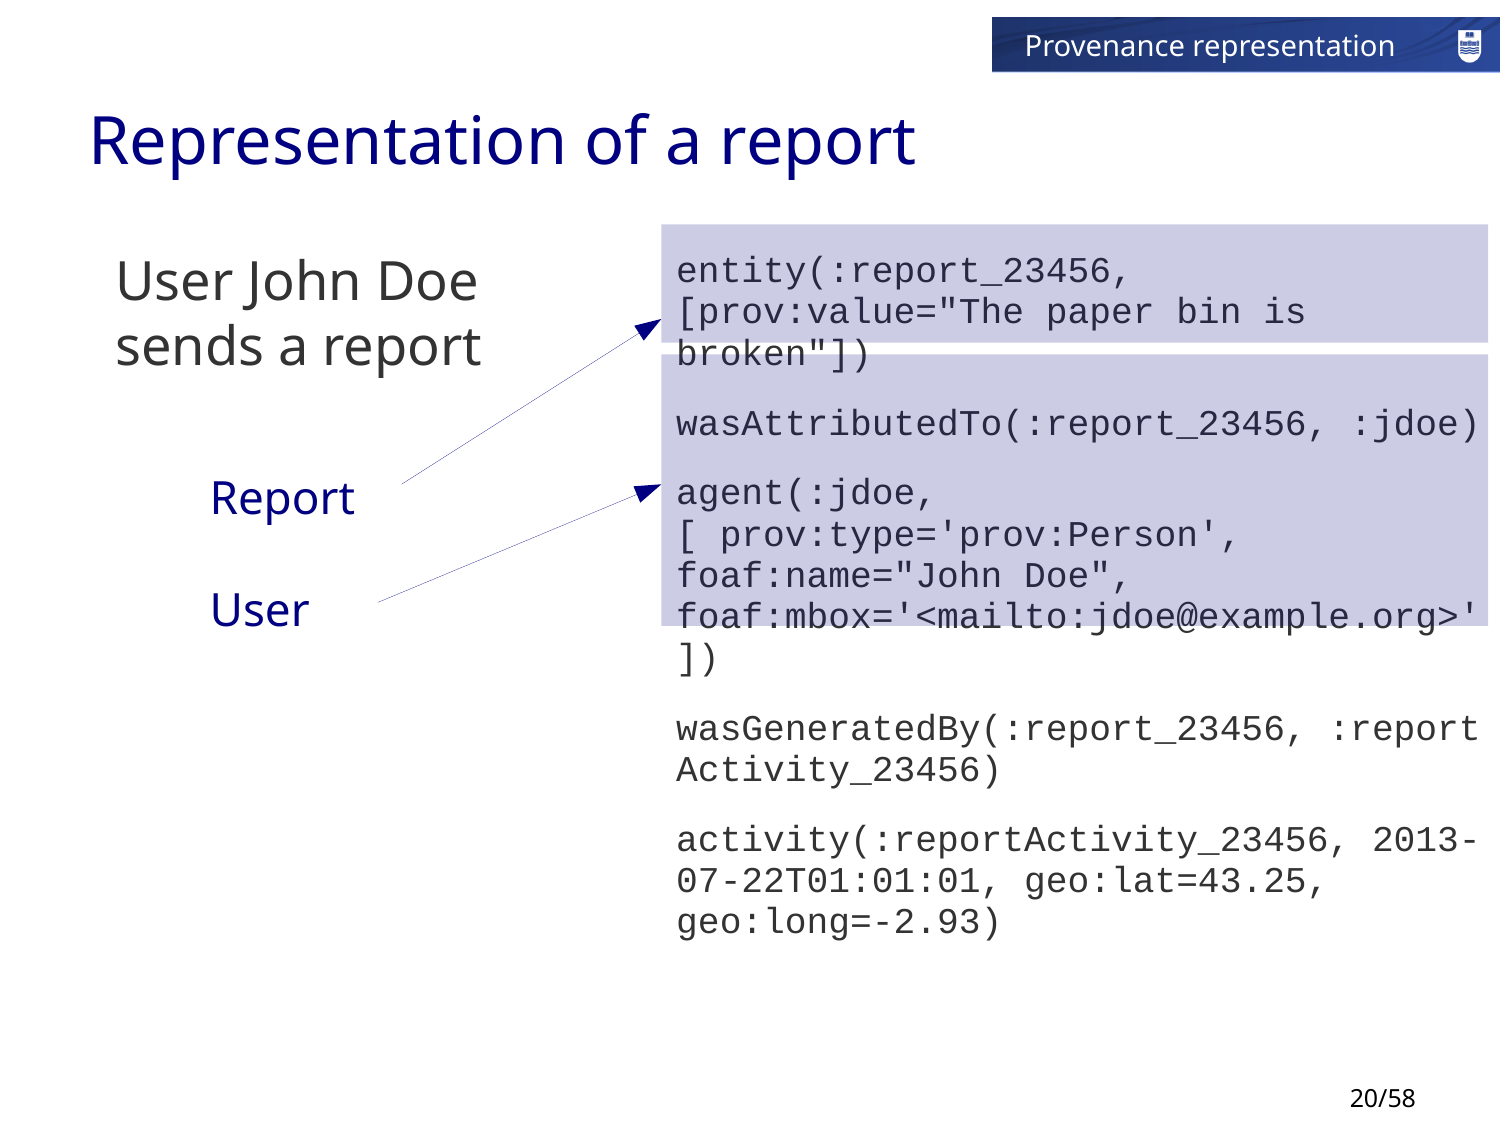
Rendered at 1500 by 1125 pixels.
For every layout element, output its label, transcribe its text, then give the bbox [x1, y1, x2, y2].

picture [992, 17, 1500, 73]
text_box Provenance representation [1009, 17, 1483, 67]
title Representation of a report [2, 99, 1365, 177]
text_box [661, 224, 1489, 343]
list entity(:report_23456, [prov:value="The paper bin is broken"]) wasAttributedTo(:report_23456, :jdoe) agent(:jdoe, [ prov:type='prov:Person', foaf:name="John Doe", foaf:mbox='<mailto:jdoe@example.org>' ]) wasGeneratedBy(:report_23456, :reportActivity_23456) activity(:reportActivity_23456, 2013-07-22T01:01:01, geo:lat=43.25, geo:long=-2.93) [661, 244, 1500, 993]
text_box Report [209, 465, 520, 544]
text_box User [209, 577, 520, 656]
list User John Doe sends a report [100, 238, 638, 1016]
text_box [661, 354, 1489, 626]
